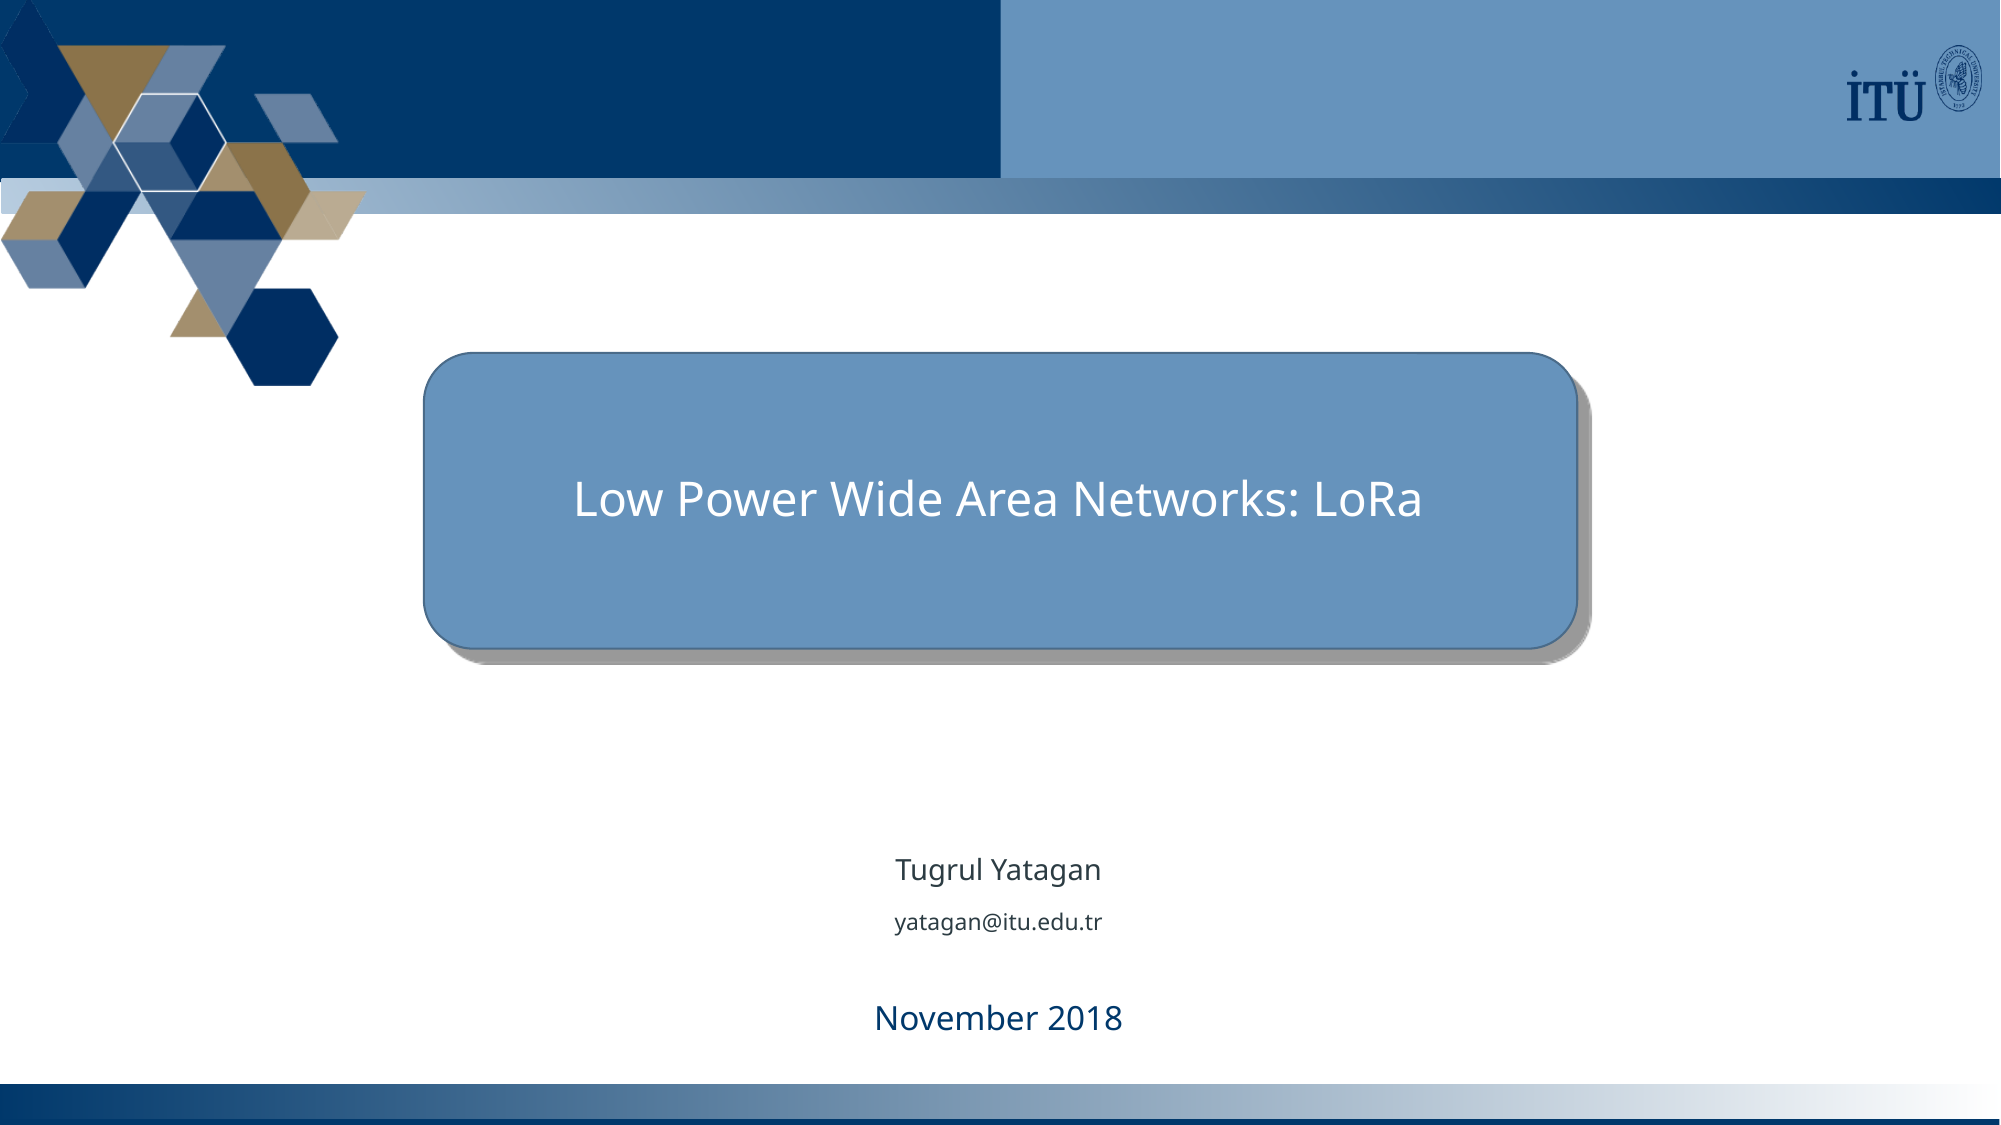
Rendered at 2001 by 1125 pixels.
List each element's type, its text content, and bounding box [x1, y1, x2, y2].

picture [1, 0, 367, 386]
picture [1847, 45, 1982, 121]
slide_number November 2018 [773, 987, 1224, 1048]
list Low Power Wide Area Networks: LoRa [446, 354, 1552, 641]
list Tugrul Yatagan yatagan@itu.edu.tr [250, 822, 1747, 964]
